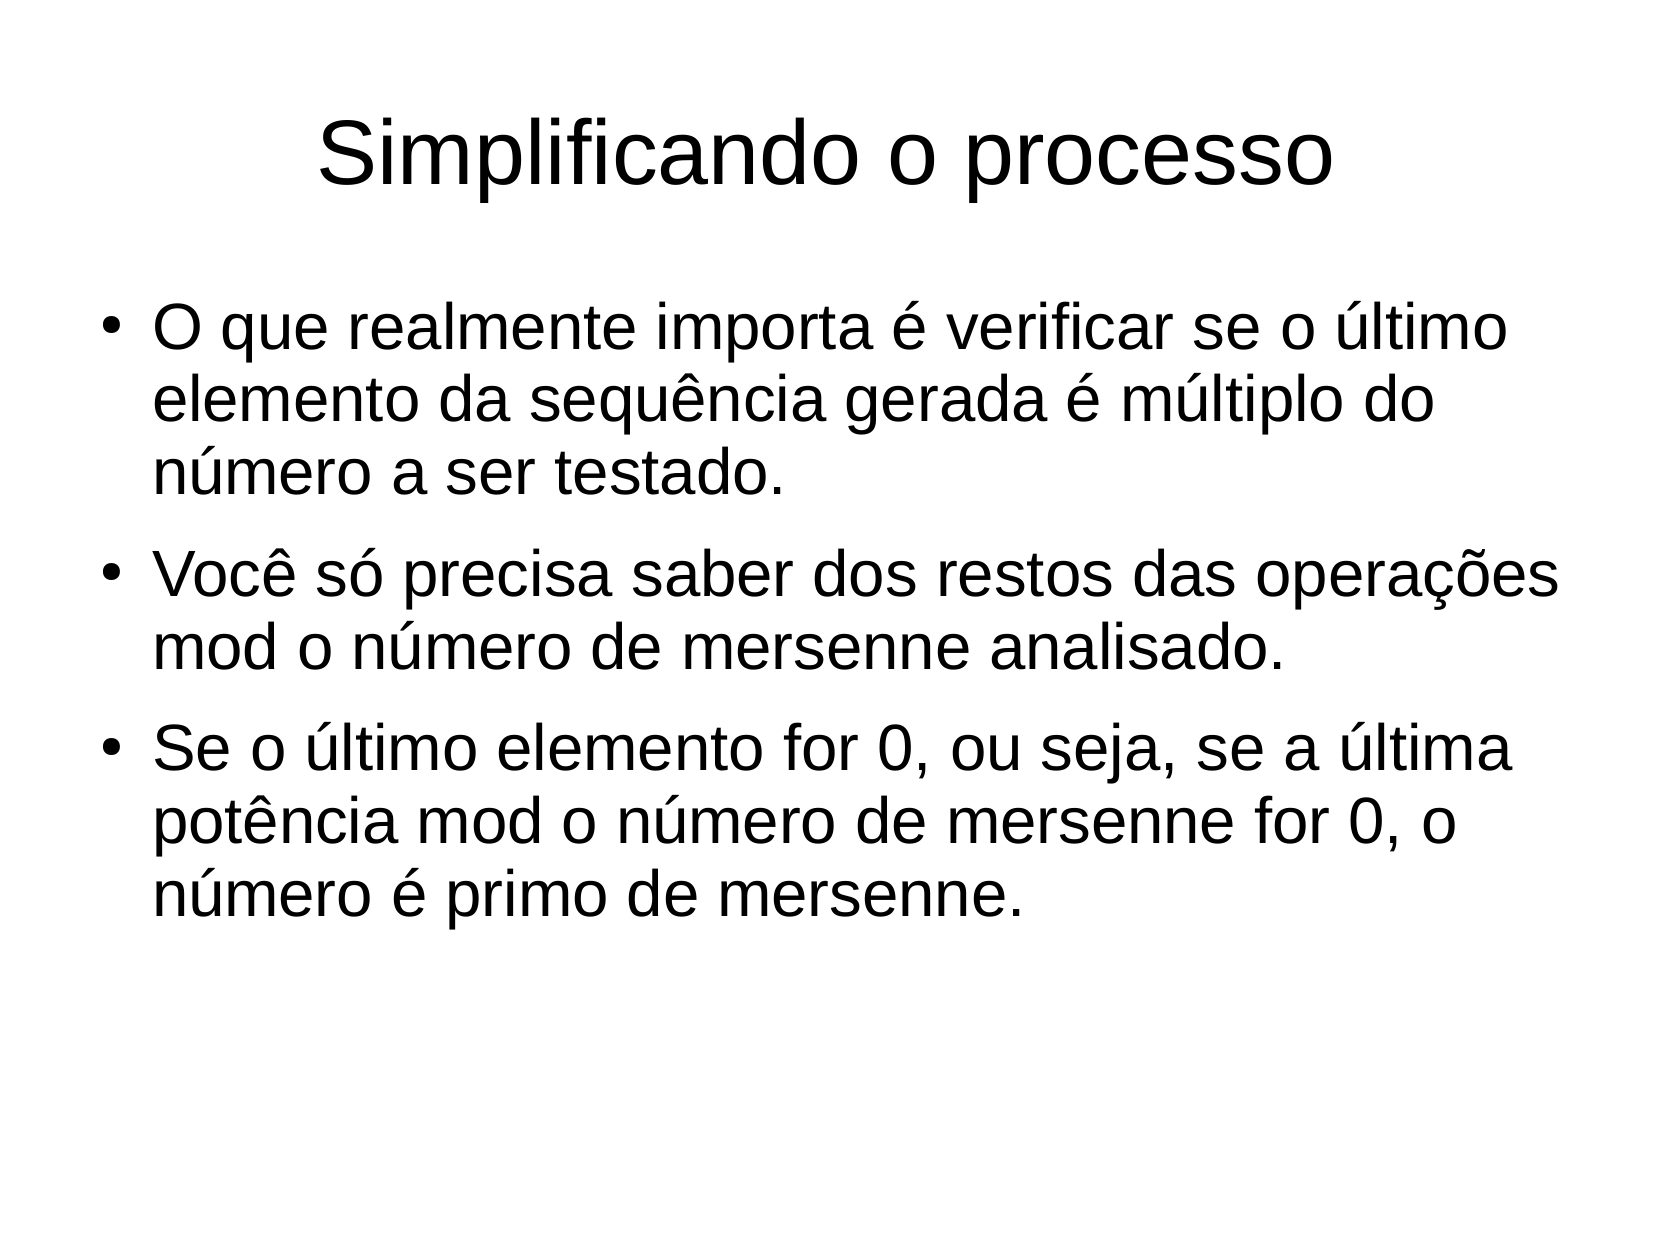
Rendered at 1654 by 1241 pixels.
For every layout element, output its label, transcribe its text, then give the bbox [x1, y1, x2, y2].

title Simplificando o processo [82, 49, 1571, 257]
list O que realmente importa é verificar se o último elemento da sequência gerada é múltiplo do número a ser testado. Você só precisa saber dos restos das operações mod o número de mersenne analisado. Se o último elemento for 0, ou seja, se a última potência mod o número de mersenne for 0, o número é primo de mersenne. [82, 290, 1571, 1010]
